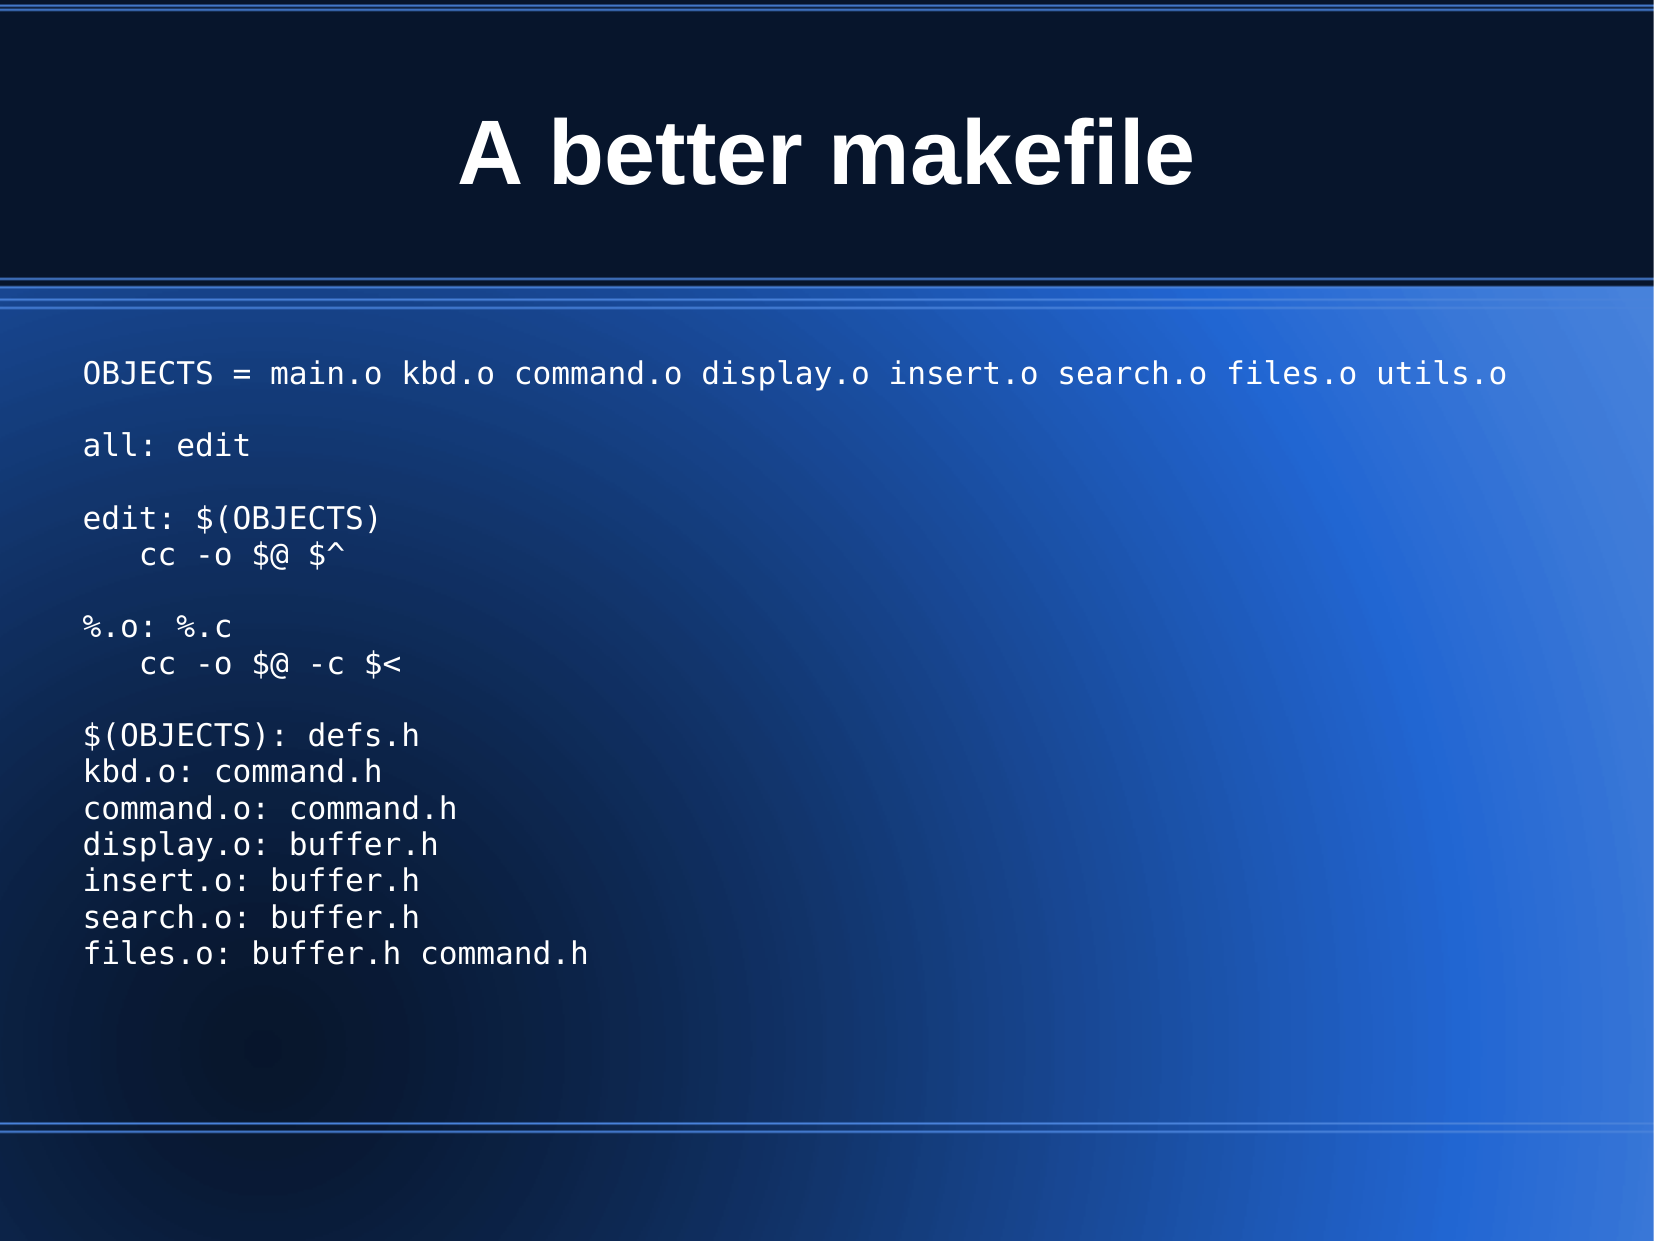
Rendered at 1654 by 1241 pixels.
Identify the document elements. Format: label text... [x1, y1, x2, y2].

list OBJECTS = main.o kbd.o command.o display.o insert.o search.o files.o utils.o all: edit edit: $(OBJECTS) cc -o $@ $^ %.o: %.c cc -o $@ -c $< $(OBJECTS): defs.h kbd.o: command.h command.o: command.h display.o: buffer.h insert.o: buffer.h search.o: buffer.h files.o: buffer.h command.h [82, 355, 1571, 1058]
picture [0, 0, 1654, 1241]
title A better makefile [82, 49, 1571, 257]
